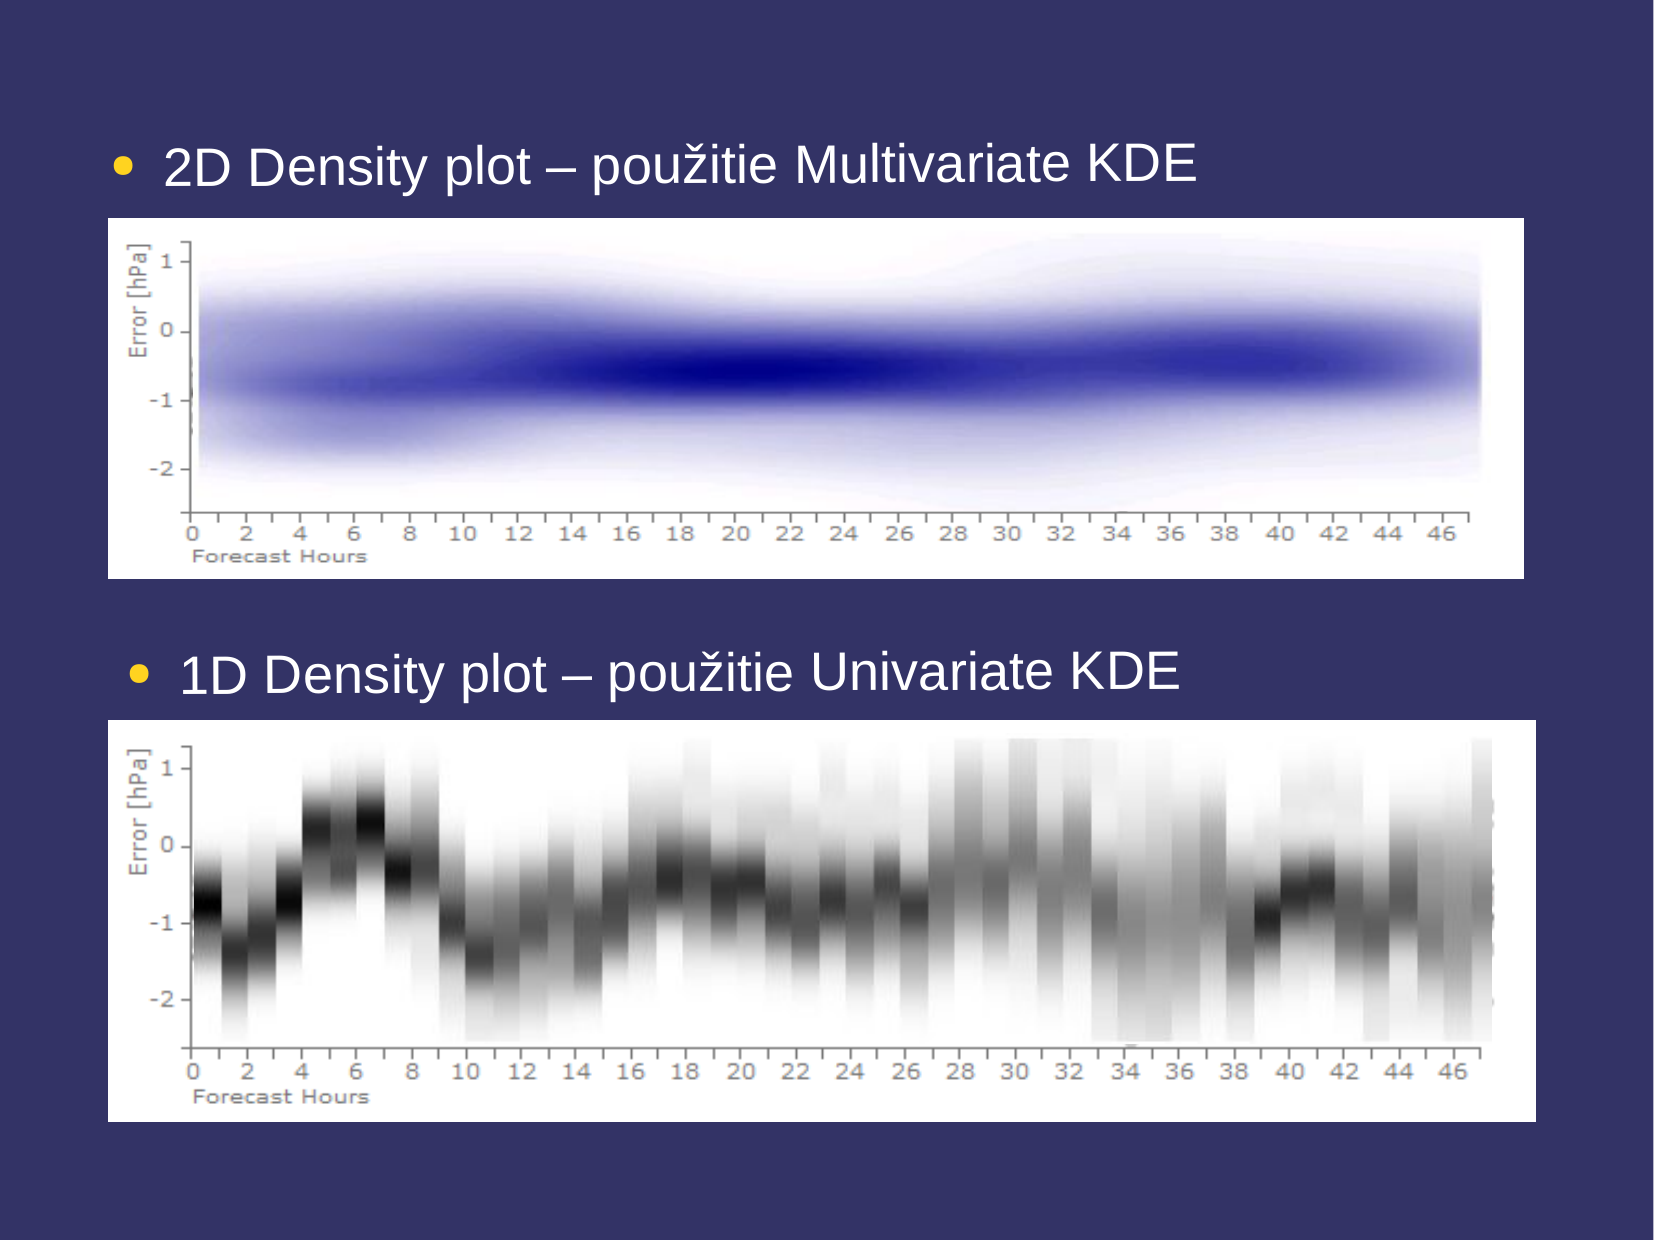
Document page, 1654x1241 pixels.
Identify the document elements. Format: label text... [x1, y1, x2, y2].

list 2D Density plot – použitie Multivariate KDE [92, 129, 1548, 260]
picture [108, 720, 1536, 1123]
picture [108, 253, 1524, 579]
list 1D Density plot – použitie Univariate KDE [108, 637, 1564, 733]
